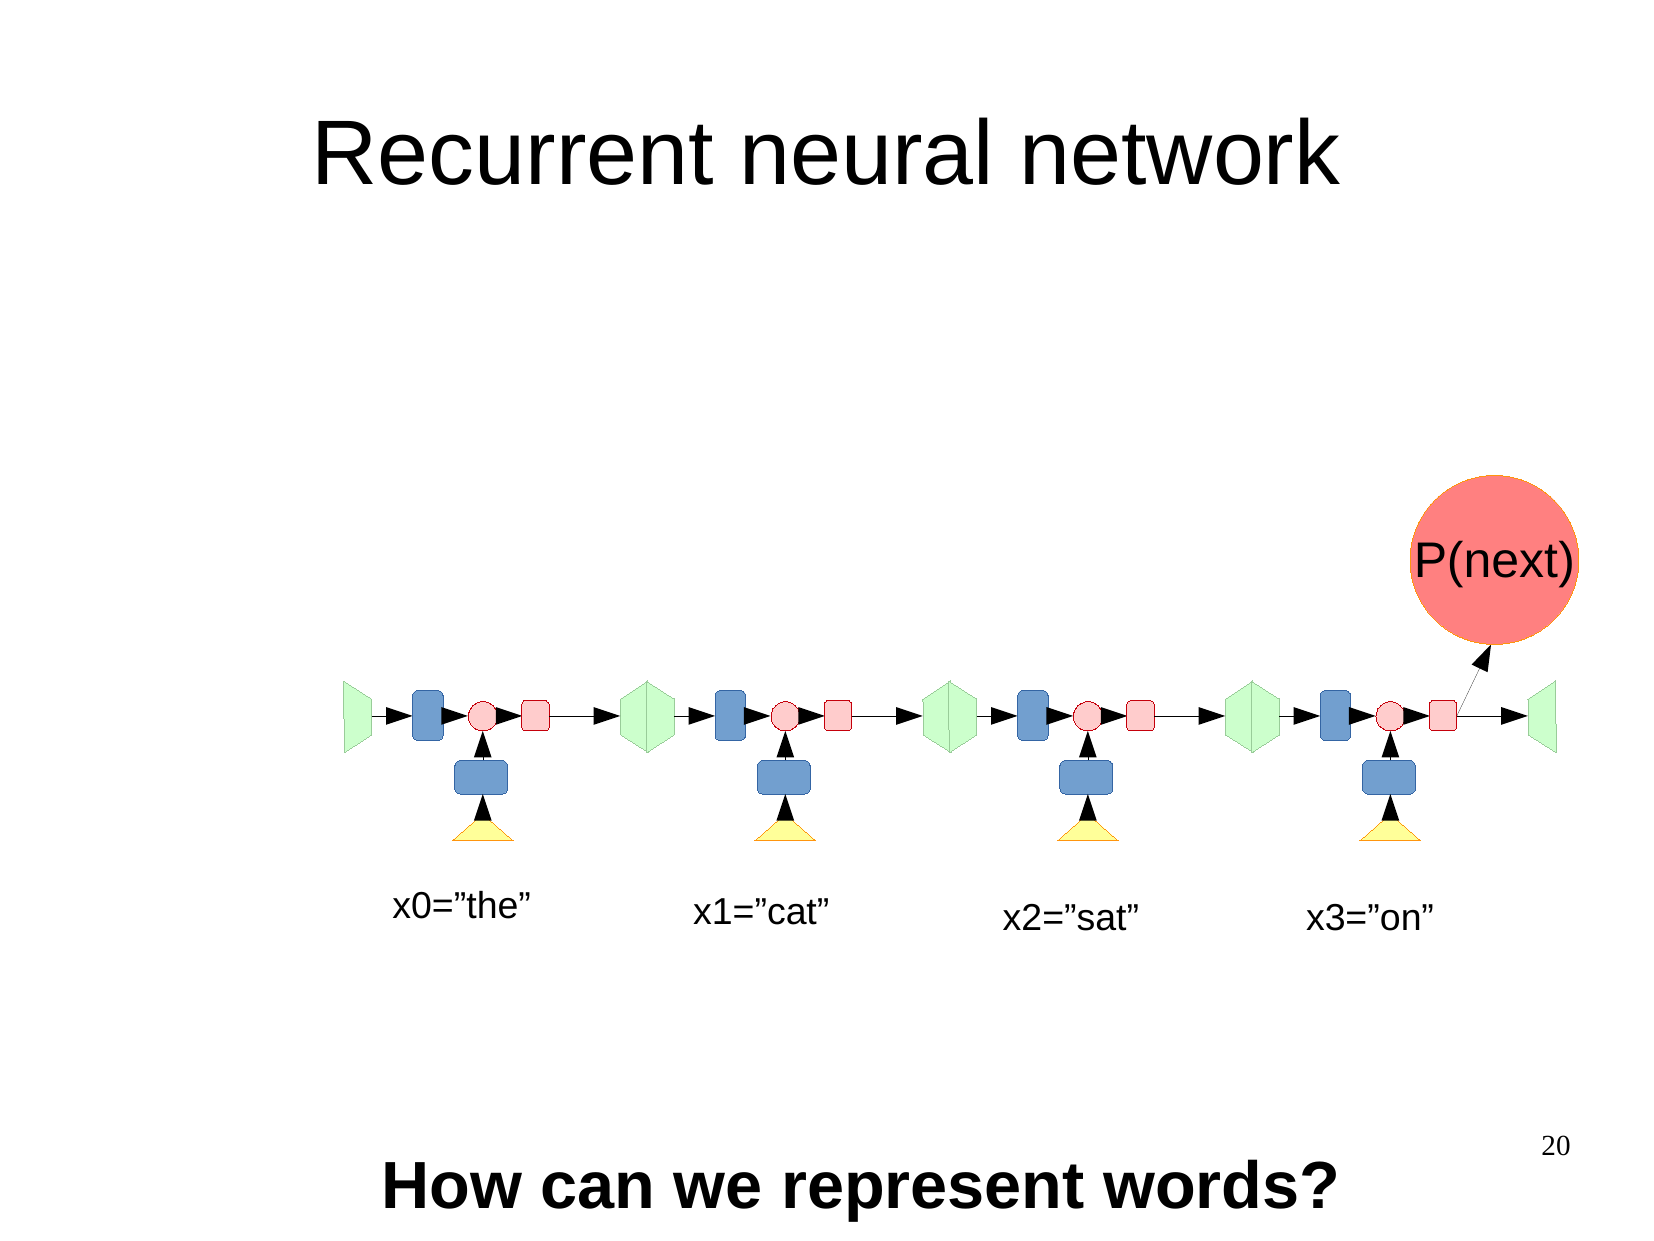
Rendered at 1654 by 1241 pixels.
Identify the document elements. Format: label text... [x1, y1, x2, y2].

text_box [454, 760, 508, 795]
text_box [1527, 680, 1557, 753]
text_box [343, 681, 372, 753]
text_box [1057, 821, 1119, 841]
text_box x3=”on” [1291, 888, 1466, 946]
text_box [1359, 821, 1421, 841]
text_box [757, 760, 811, 795]
text_box [412, 690, 444, 741]
text_box P(next) [1410, 475, 1579, 645]
text_box [715, 690, 746, 741]
text_box [824, 700, 852, 731]
text_box [1375, 701, 1403, 731]
text_box [620, 680, 675, 753]
text_box [1362, 760, 1416, 795]
text_box x2=”sat” [987, 888, 1171, 946]
text_box [468, 701, 495, 731]
text_box [922, 680, 977, 753]
text_box x0=”the” [377, 877, 563, 934]
text_box [1225, 680, 1280, 753]
text_box [521, 700, 550, 731]
text_box x1=”cat” [678, 883, 862, 940]
text_box [754, 821, 816, 841]
text_box [1320, 690, 1351, 741]
text_box [1059, 760, 1113, 795]
text_box [771, 701, 798, 731]
text_box How can we represent words? [366, 1141, 1359, 1231]
text_box [1017, 690, 1049, 741]
text_box [1073, 701, 1100, 731]
text_box [452, 821, 514, 841]
text_box [1126, 700, 1155, 731]
text_box [1429, 700, 1457, 731]
title Recurrent neural network [82, 49, 1571, 257]
